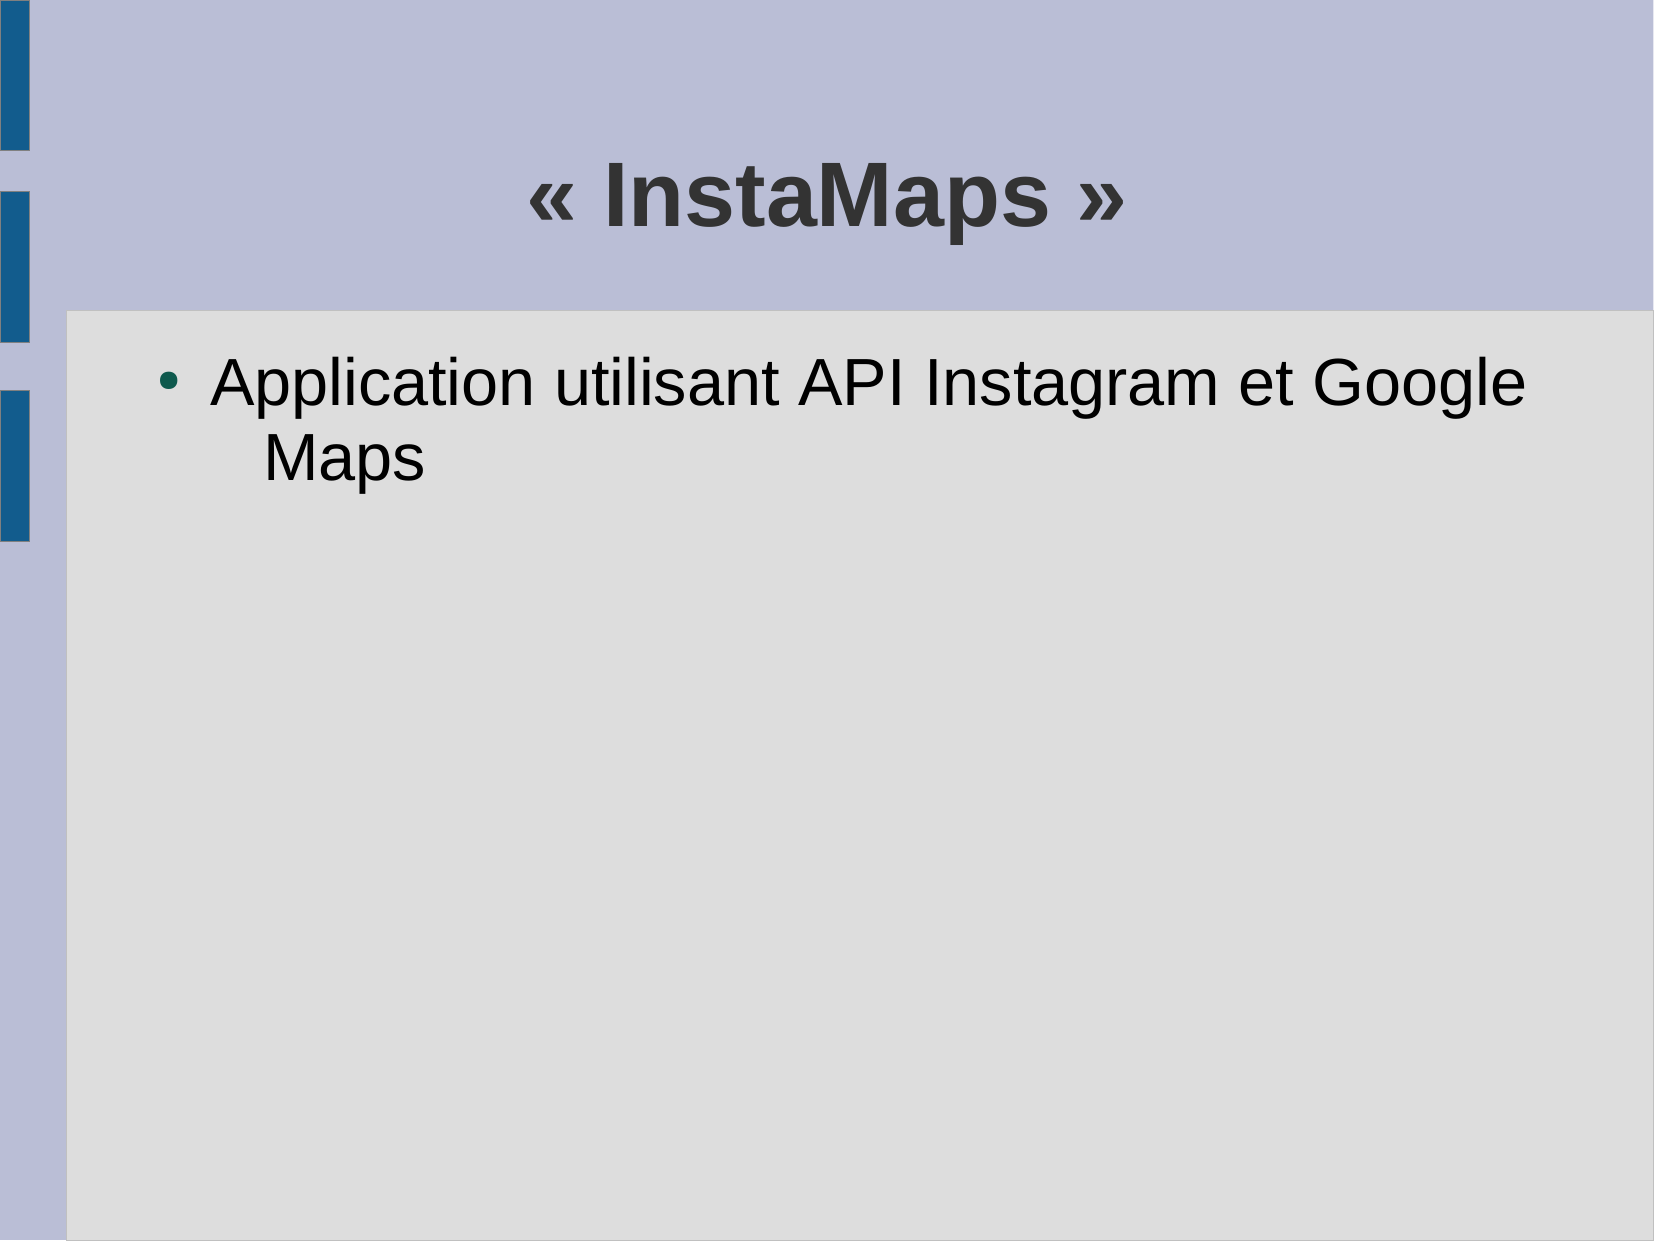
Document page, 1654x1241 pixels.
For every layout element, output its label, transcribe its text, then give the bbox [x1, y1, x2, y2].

title « InstaMaps » [121, 91, 1534, 299]
list Application utilisant API Instagram et Google Maps [121, 344, 1534, 1127]
